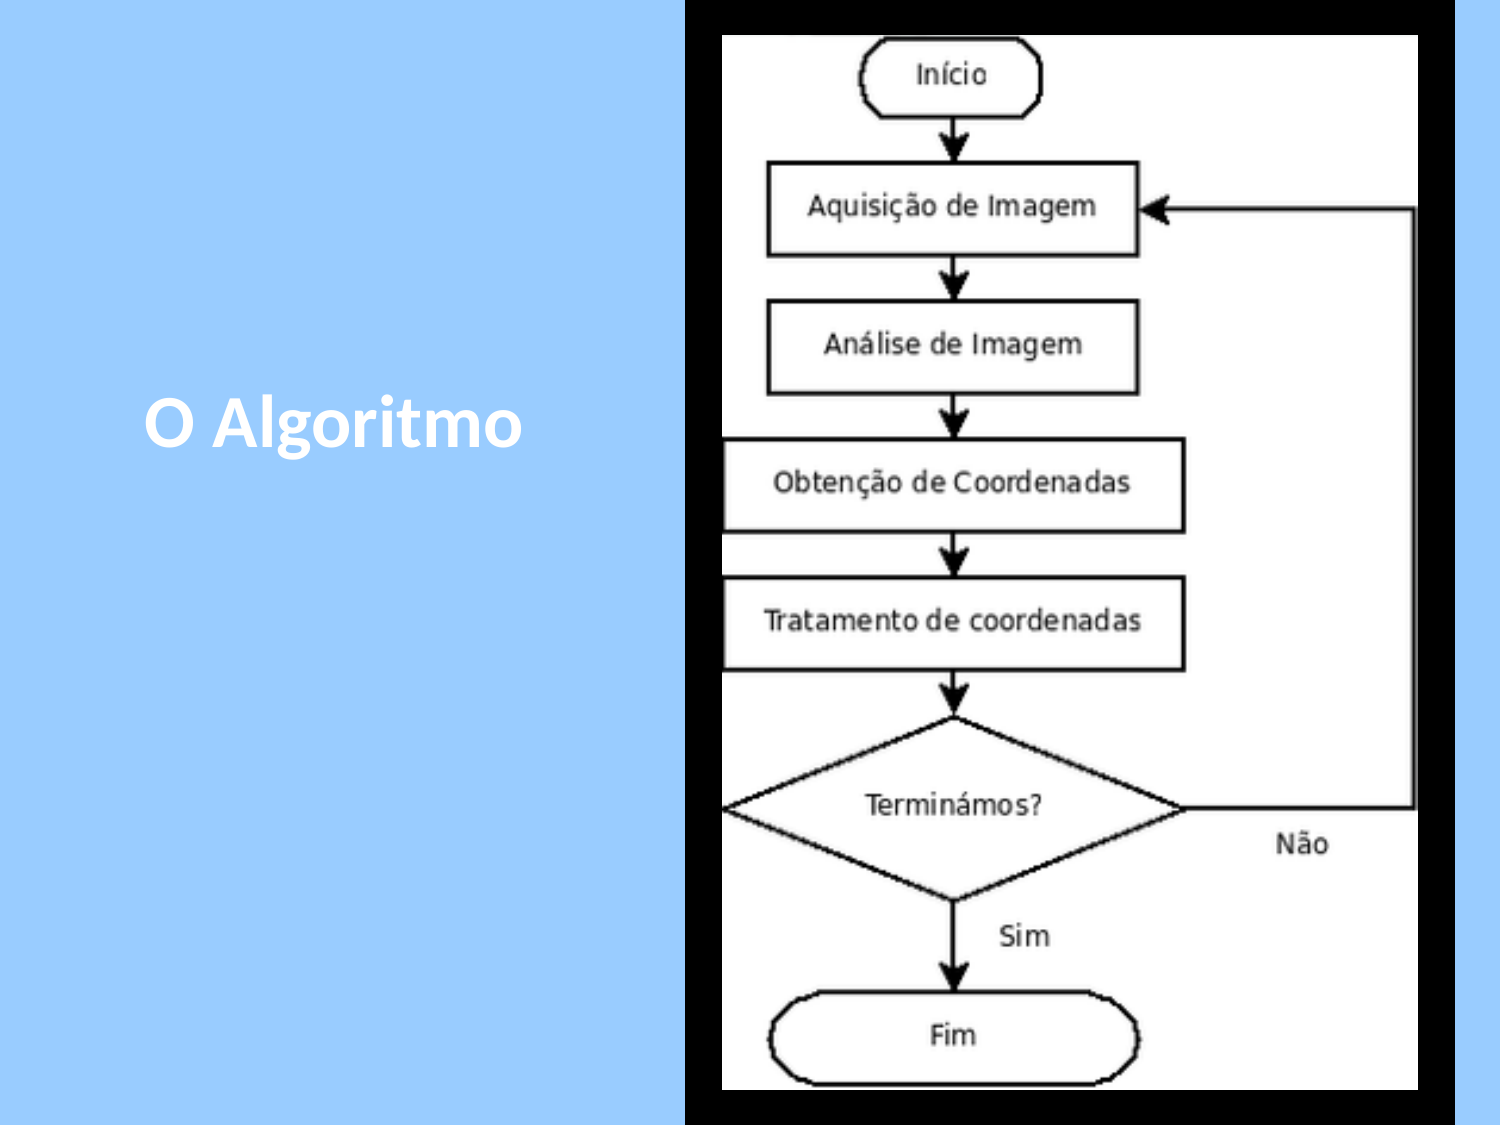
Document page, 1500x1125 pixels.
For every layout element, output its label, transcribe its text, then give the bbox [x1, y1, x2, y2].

picture [722, 35, 1418, 1090]
text_box O Algoritmo [88, 357, 581, 470]
